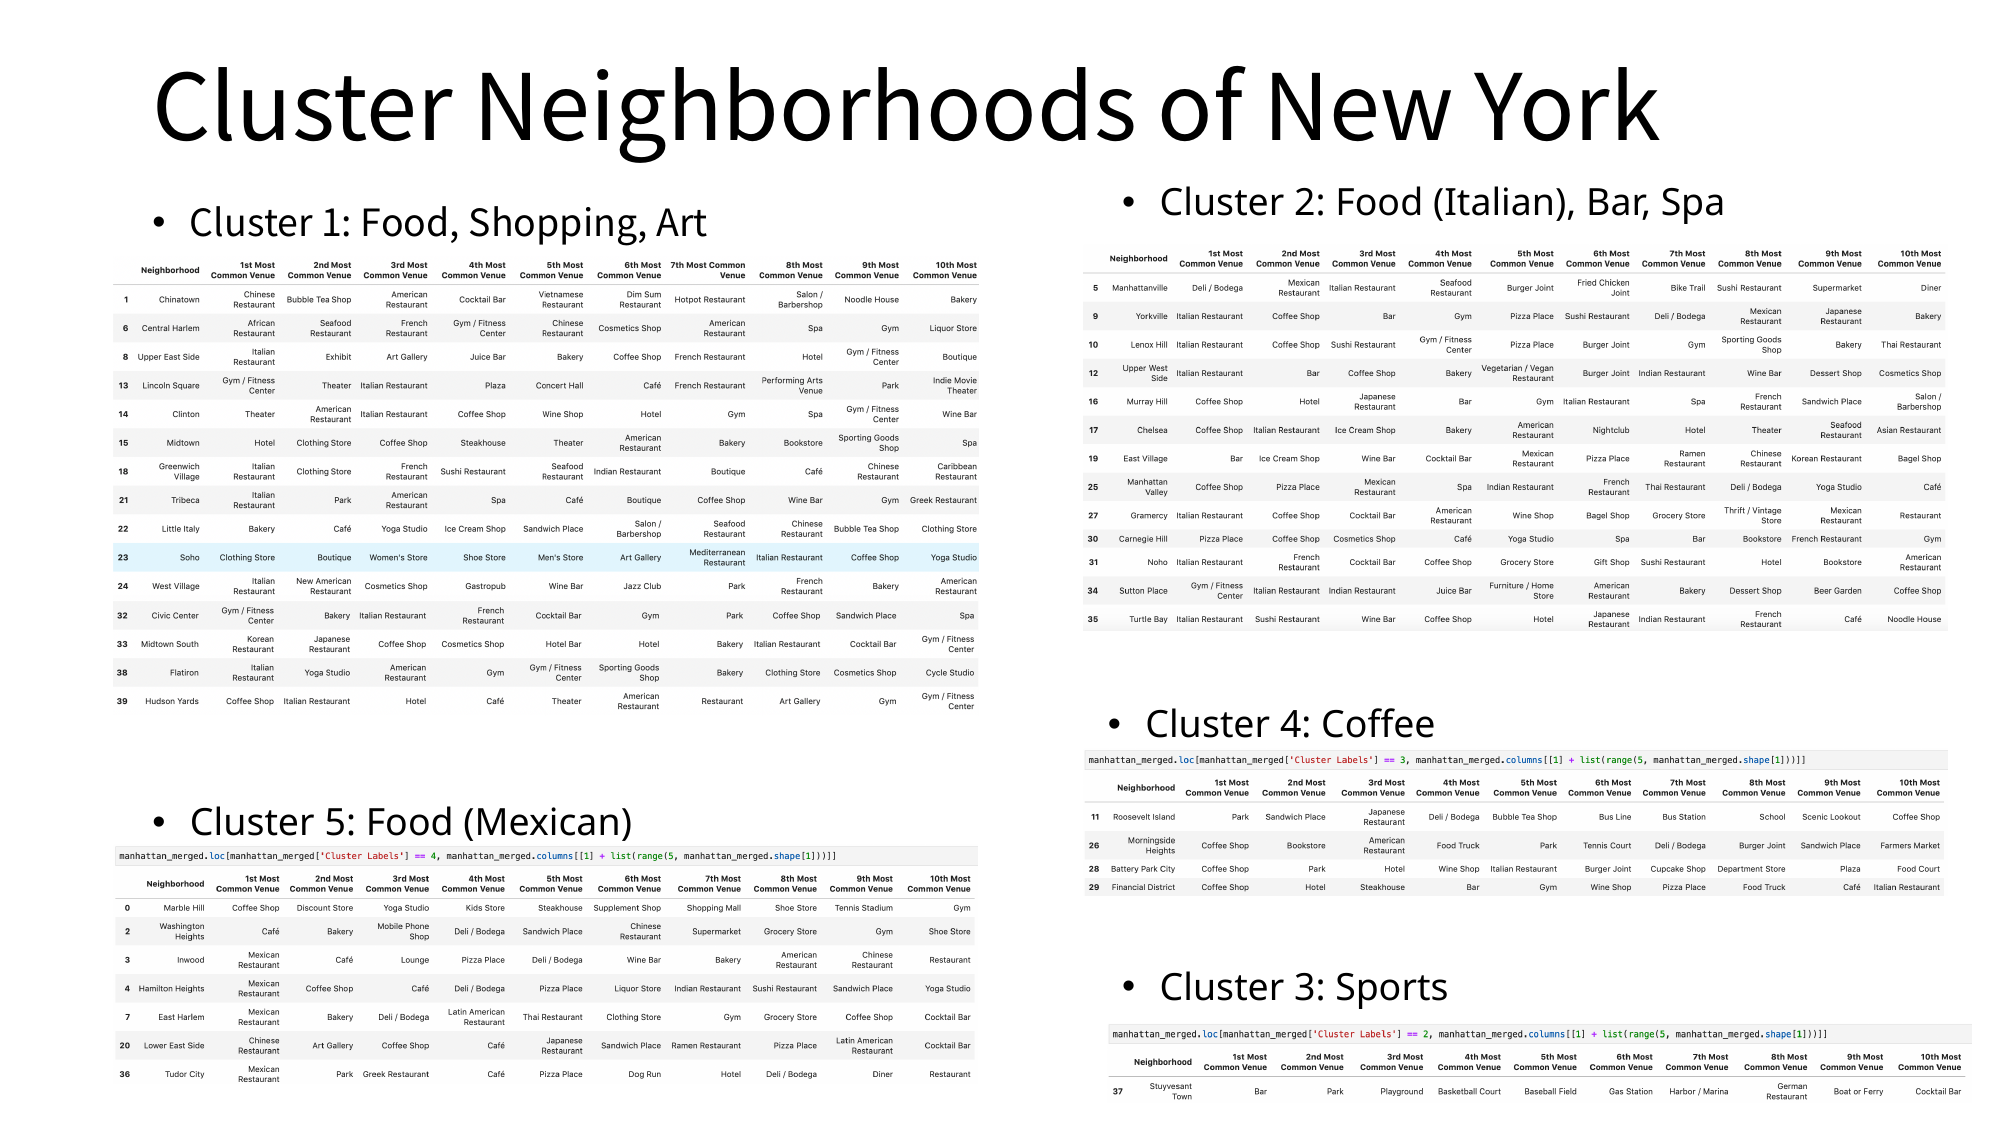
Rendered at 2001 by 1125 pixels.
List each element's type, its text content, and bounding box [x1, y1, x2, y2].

picture [1083, 748, 1948, 897]
picture [1107, 1087, 1972, 1103]
picture [1083, 244, 1948, 631]
list Cluster 1: Food, Shopping, Art [137, 196, 1031, 324]
picture [113, 844, 978, 1084]
picture [113, 256, 979, 716]
text_box Cluster 5: Food (Mexican) [137, 795, 1031, 876]
title Cluster Neighborhoods of New York [137, 2, 1863, 220]
text_box Cluster 3: Sports [1106, 960, 2000, 1087]
text_box Cluster 4: Coffee [1092, 697, 1986, 777]
text_box Cluster 2: Food (Italian), Bar, Spa [1106, 175, 2000, 303]
